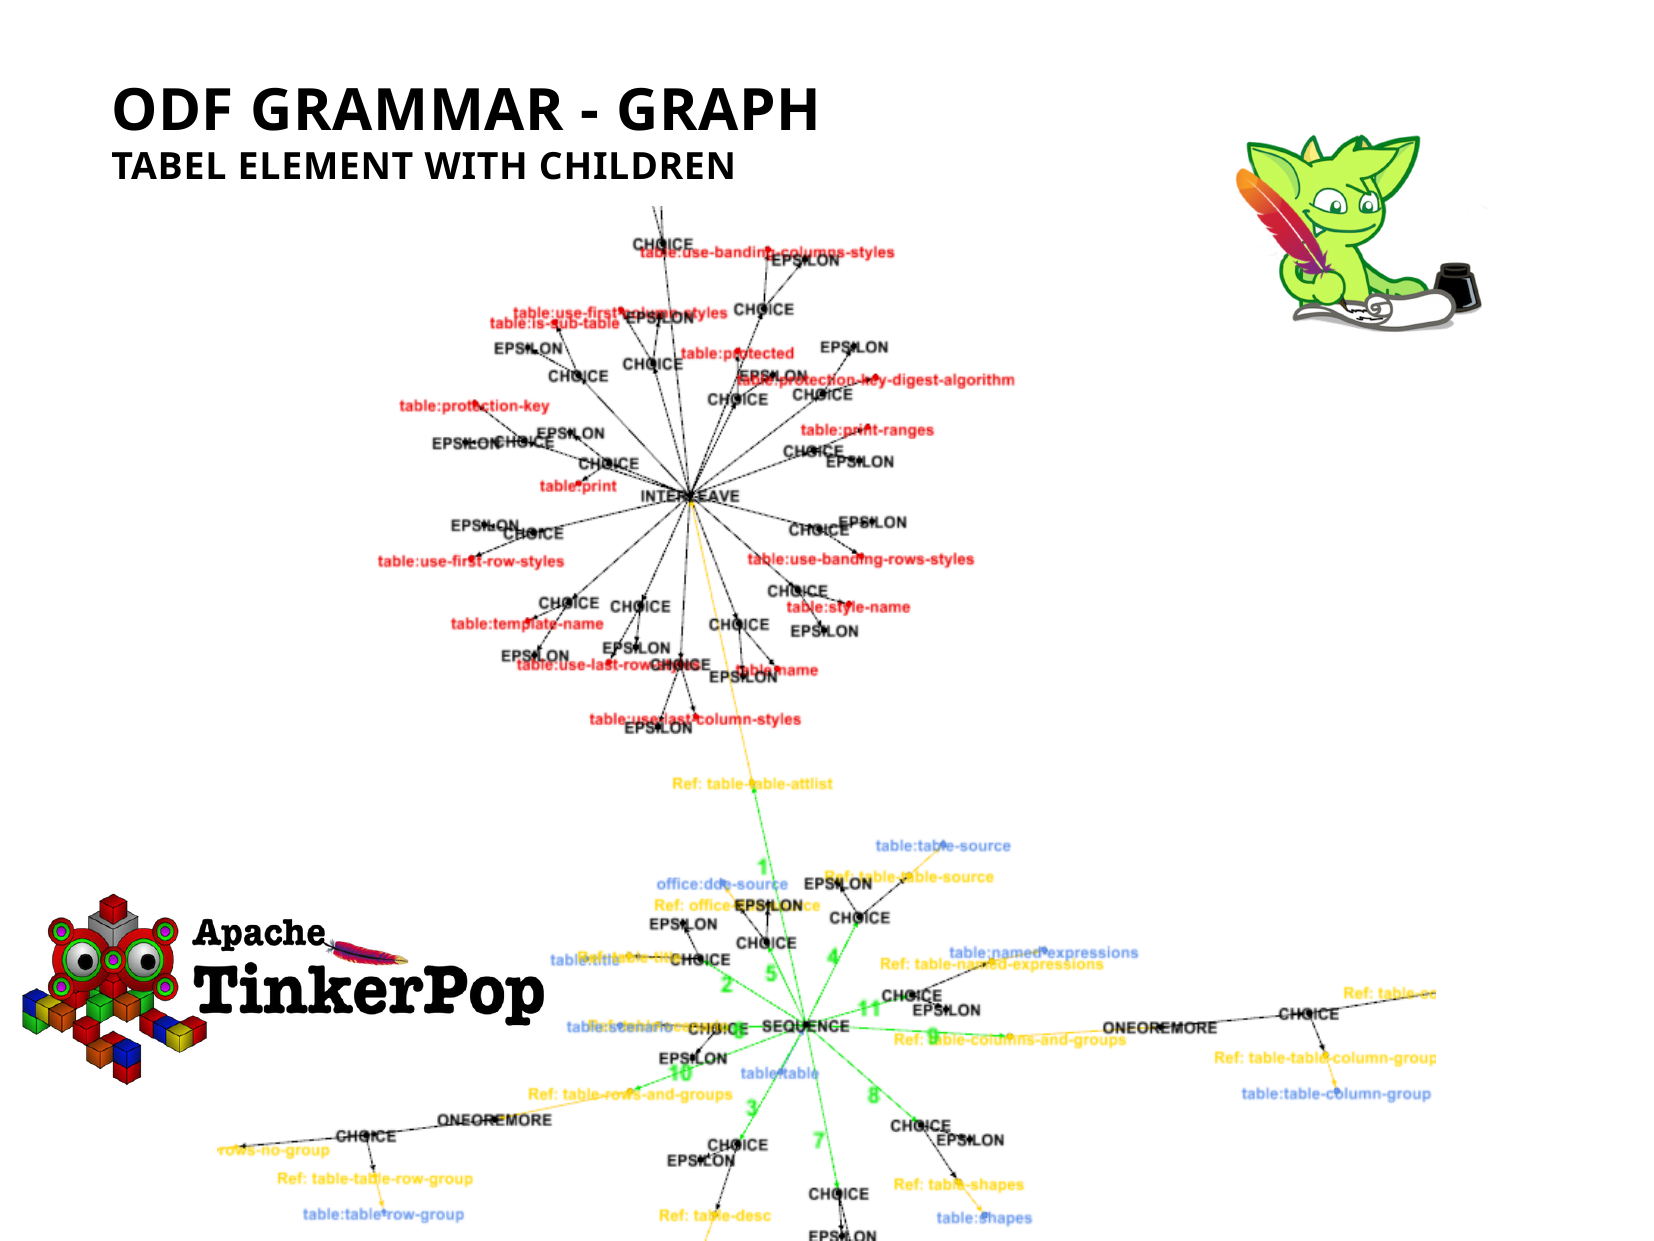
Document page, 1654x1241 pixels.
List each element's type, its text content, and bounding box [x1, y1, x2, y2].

title ODF GrammaR - Graph tabel Element with children [111, 71, 1281, 249]
picture [19, 132, 1488, 1241]
